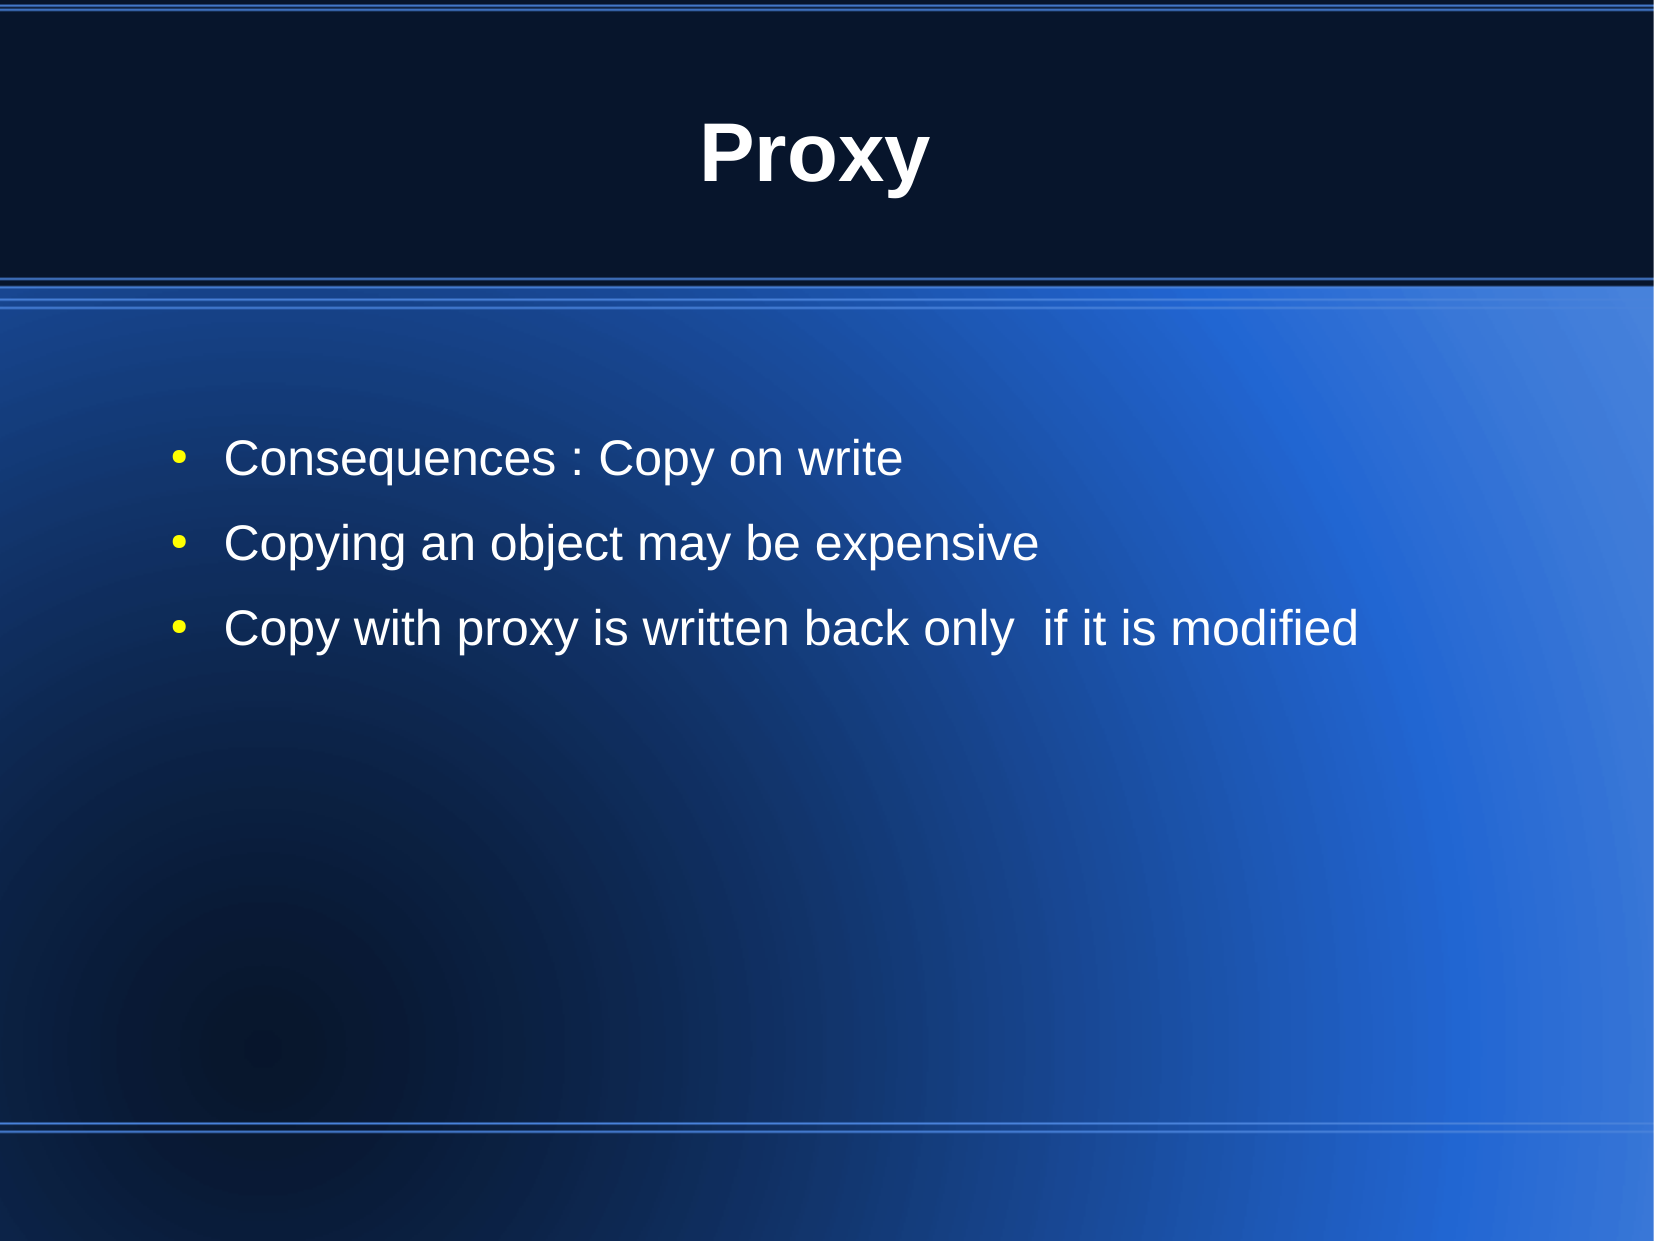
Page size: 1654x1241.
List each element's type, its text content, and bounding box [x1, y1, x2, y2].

list Consequences : Copy on write Copying an object may be expensive Copy with proxy is written back only if it is modified [152, 344, 1534, 1127]
title Proxy [82, 49, 1571, 257]
picture [0, 0, 1654, 1241]
